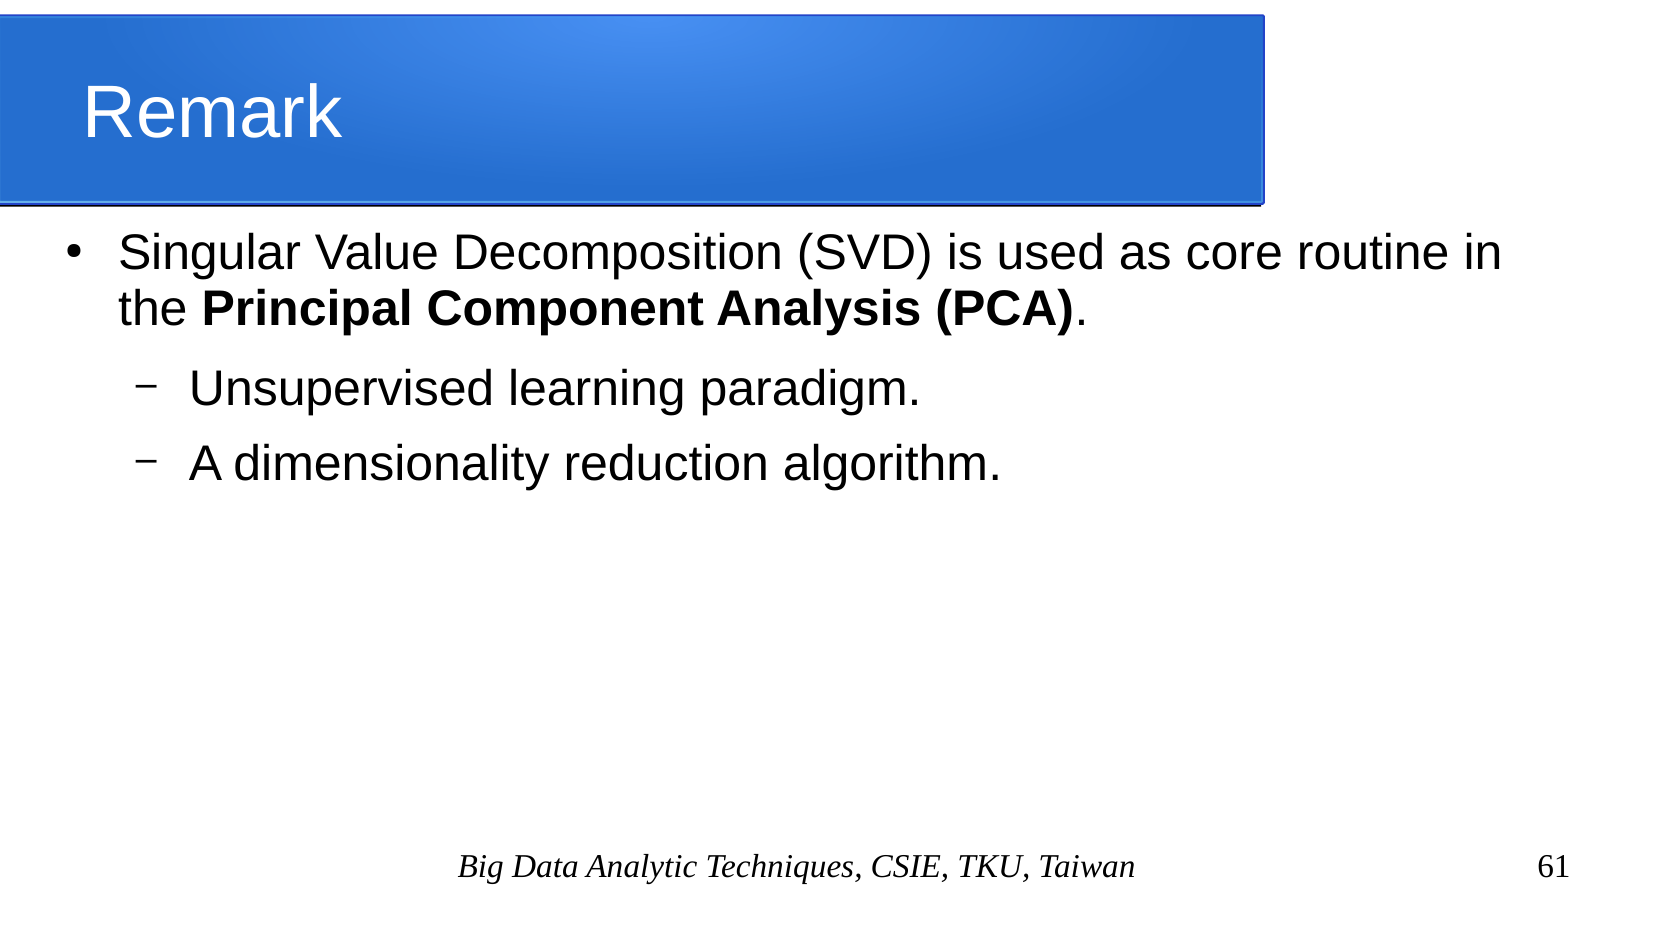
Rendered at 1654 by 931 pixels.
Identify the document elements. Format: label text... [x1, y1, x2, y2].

list Singular Value Decomposition (SVD) is used as core routine in the Principal Component Analysis (PCA). Unsupervised learning paradigm. A dimensionality reduction algorithm. [47, 224, 1536, 764]
title Remark [82, 35, 1235, 189]
